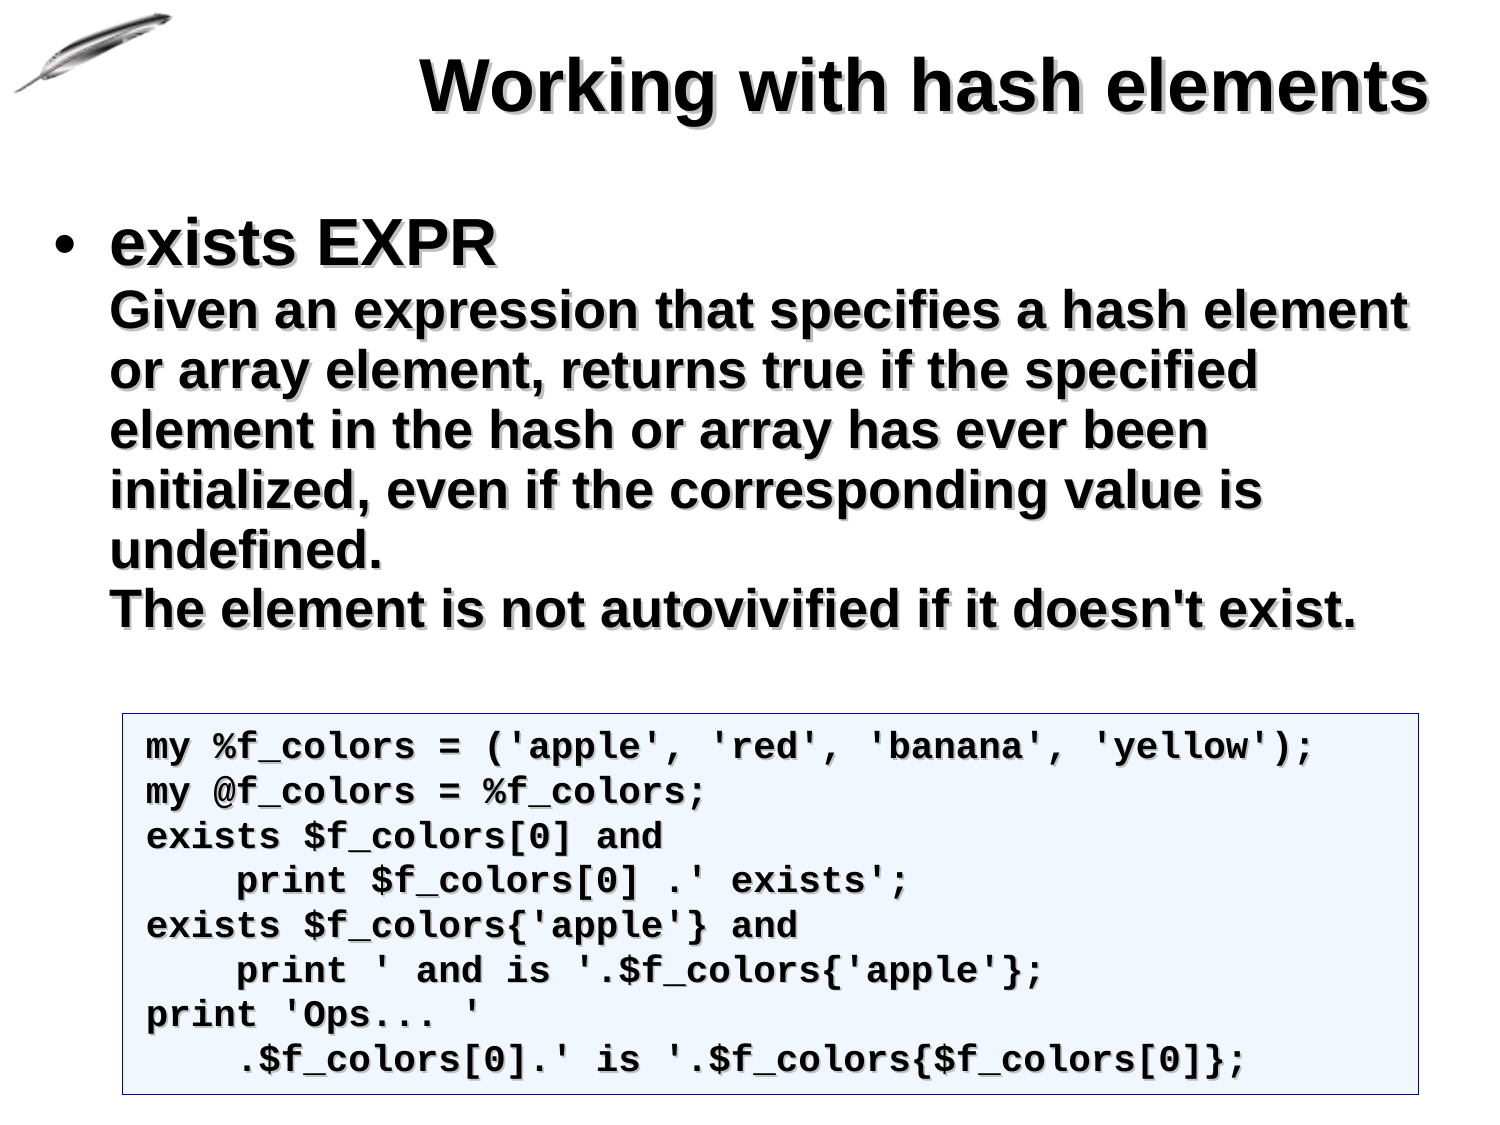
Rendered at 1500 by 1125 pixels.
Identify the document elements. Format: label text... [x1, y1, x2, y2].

text_box my %f_colors = ('apple', 'red', 'banana', 'yellow'); my @f_colors = %f_colors; exists $f_colors[0] and print $f_colors[0] .' exists'; exists $f_colors{'apple'} and print ' and is '.$f_colors{'apple'}; print 'Ops... ' .$f_colors[0].' is '.$f_colors{$f_colors[0]}; [122, 713, 1419, 1095]
list exists EXPR Given an expression that specifies a hash element or array element, returns true if the specified element in the hash or array has ever been initialized, even if the corresponding value is undefined. The element is not autovivified if it doesn't exist. [53, 206, 1447, 1125]
title Working with hash elements [419, 0, 1459, 179]
picture [10, 11, 178, 95]
